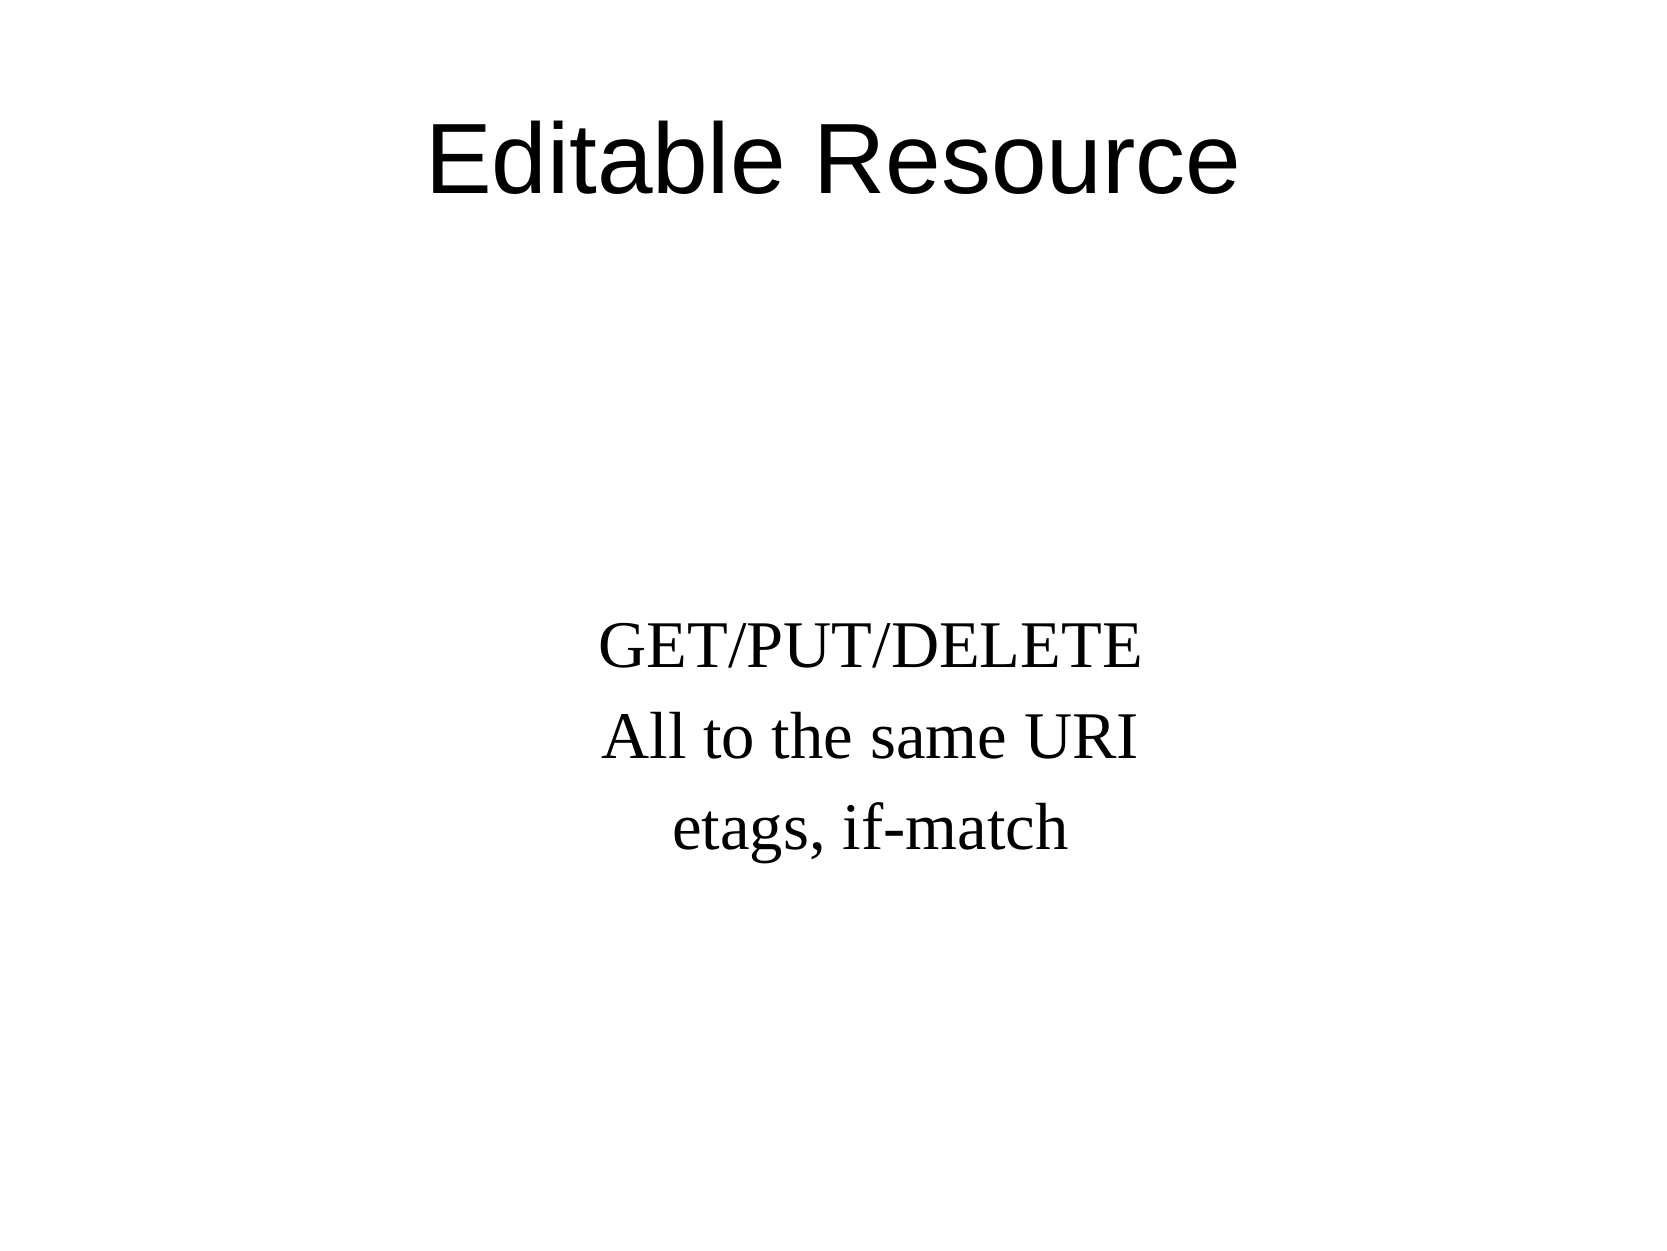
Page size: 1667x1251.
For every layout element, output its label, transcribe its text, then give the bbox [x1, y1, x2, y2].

subtitle GET/PUT/DELETE All to the same URI etags, if-match [124, 368, 1542, 1104]
title Editable Resource [124, 103, 1542, 328]
